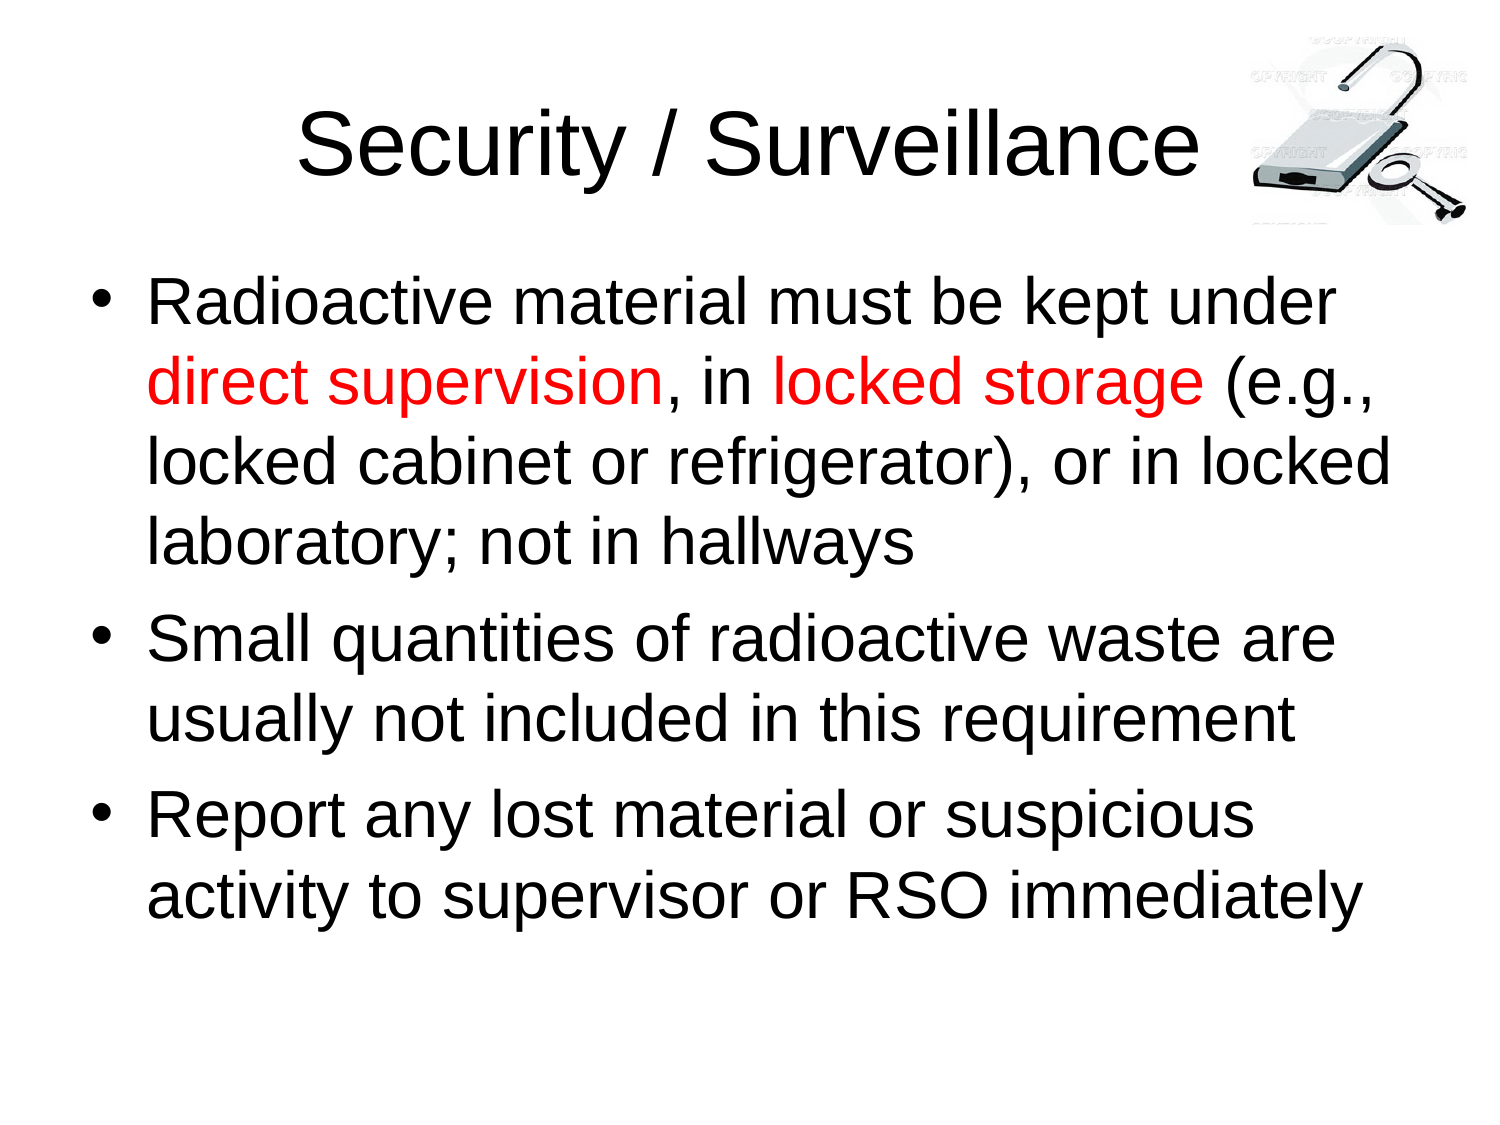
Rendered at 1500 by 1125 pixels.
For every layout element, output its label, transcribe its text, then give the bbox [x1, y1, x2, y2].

picture [1250, 37, 1467, 225]
list Radioactive material must be kept under direct supervision, in locked storage (e.g., locked cabinet or refrigerator), or in locked laboratory; not in hallways Small quantities of radioactive waste are usually not included in this requirement Report any lost material or suspicious activity to supervisor or RSO immediately [75, 249, 1426, 993]
title Security / Surveillance [75, 45, 1426, 233]
